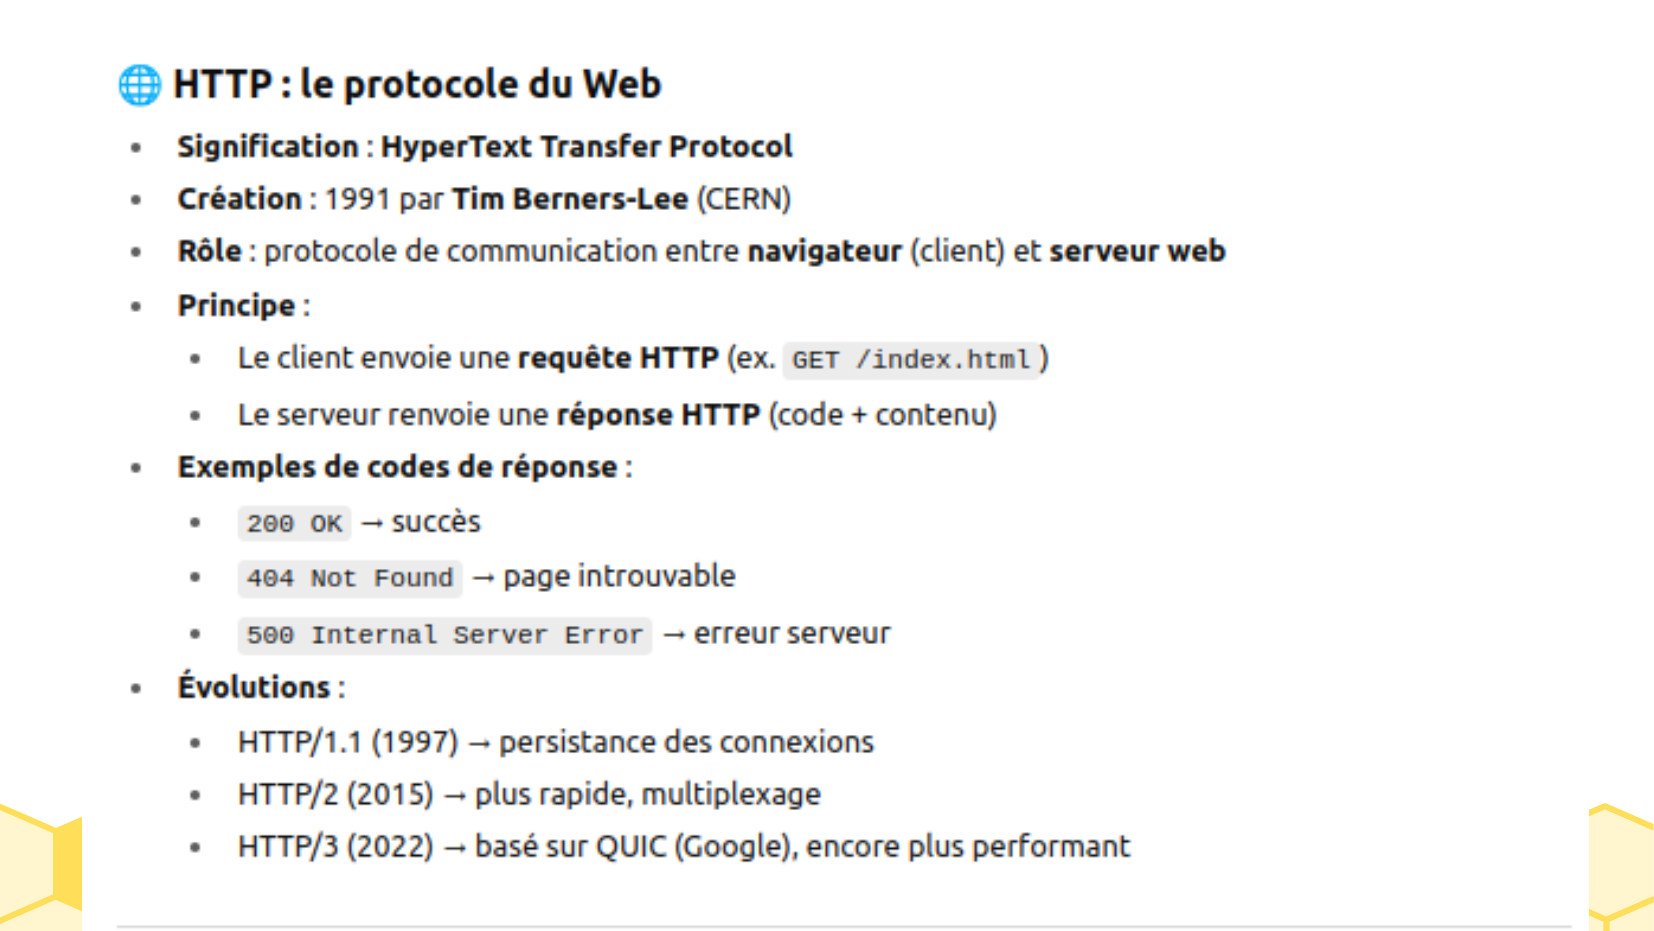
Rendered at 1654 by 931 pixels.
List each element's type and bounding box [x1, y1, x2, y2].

picture [82, 32, 1589, 931]
